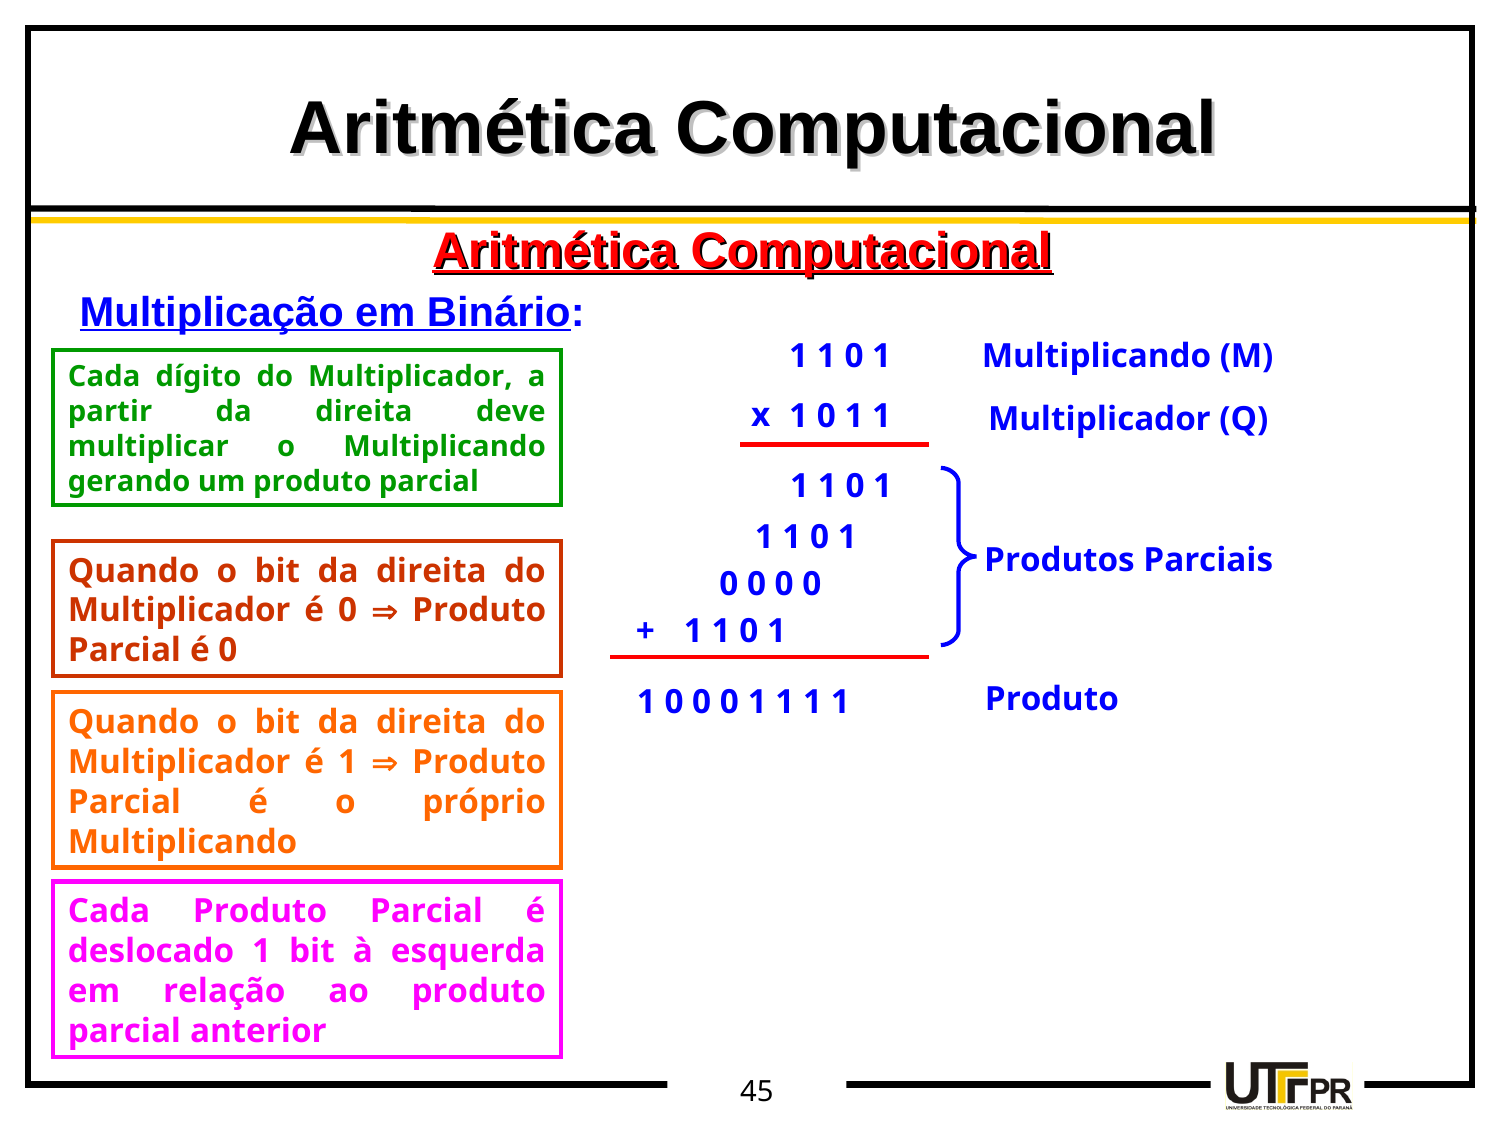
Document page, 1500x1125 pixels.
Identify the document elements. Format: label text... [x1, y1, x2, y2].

text_box Quando o bit da direita do Multiplicador é 0  Produto Parcial é 0 [53, 541, 561, 677]
text_box + [621, 601, 670, 658]
text_box Quando o bit da direita do Multiplicador é 1  Produto Parcial é o próprio Multiplicando [53, 692, 561, 868]
text_box Cada Produto Parcial é deslocado 1 bit à esquerda em relação ao produto parcial anterior [53, 881, 561, 1057]
text_box 1 1 0 1 1 0 1 1 [774, 326, 907, 442]
list Aritmética Computacional Multiplicação em Binário: [64, 220, 1419, 990]
text_box Multiplicador (Q) [973, 389, 1284, 445]
text_box x [736, 385, 786, 441]
text_box 0 0 0 0 [704, 554, 837, 611]
text_box 1 0 0 0 1 1 1 1 [622, 672, 945, 728]
text_box 1 1 0 1 [775, 456, 908, 512]
text_box 1 1 0 1 [740, 507, 872, 563]
text_box Produto [970, 668, 1135, 725]
picture [1225, 1062, 1353, 1110]
text_box Multiplicando (M) [967, 326, 1290, 382]
text_box 1 1 0 1 1 0 1 1 [774, 447, 907, 504]
text_box Produtos Parciais [969, 530, 1289, 587]
text_box Cada dígito do Multiplicador, a partir da direita deve multiplicar o Multiplicando gerando um produto parcial [53, 349, 561, 506]
title Aritmética Computacional [29, 85, 1477, 180]
text_box 1 1 0 1 [670, 601, 802, 655]
